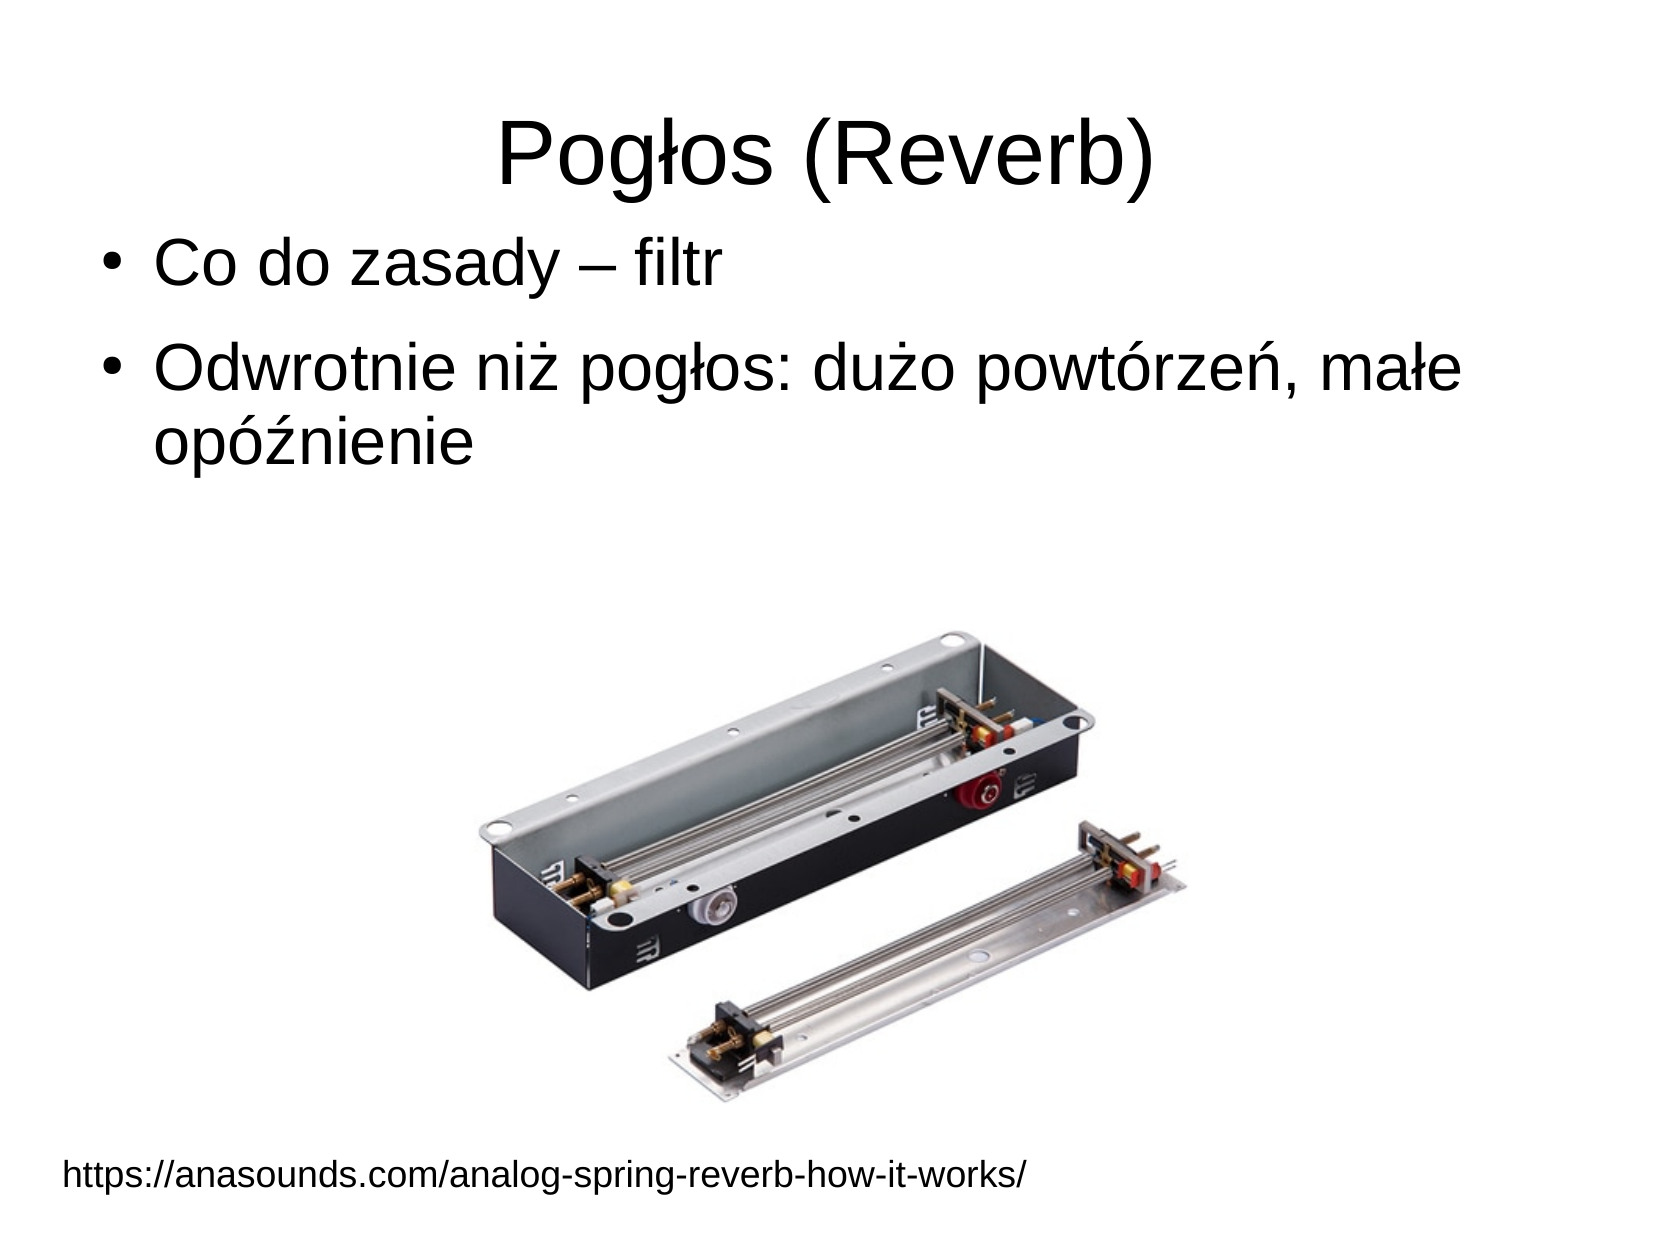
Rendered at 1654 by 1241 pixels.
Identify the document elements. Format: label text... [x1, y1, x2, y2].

title Pogłos (Reverb) [82, 49, 1571, 225]
text_box https://anasounds.com/analog-spring-reverb-how-it-works/ [47, 1145, 1595, 1241]
list Co do zasady – filtr Odwrotnie niż pogłos: dużo powtórzeń, małe opóźnienie [82, 225, 1571, 945]
picture [462, 945, 1207, 1104]
